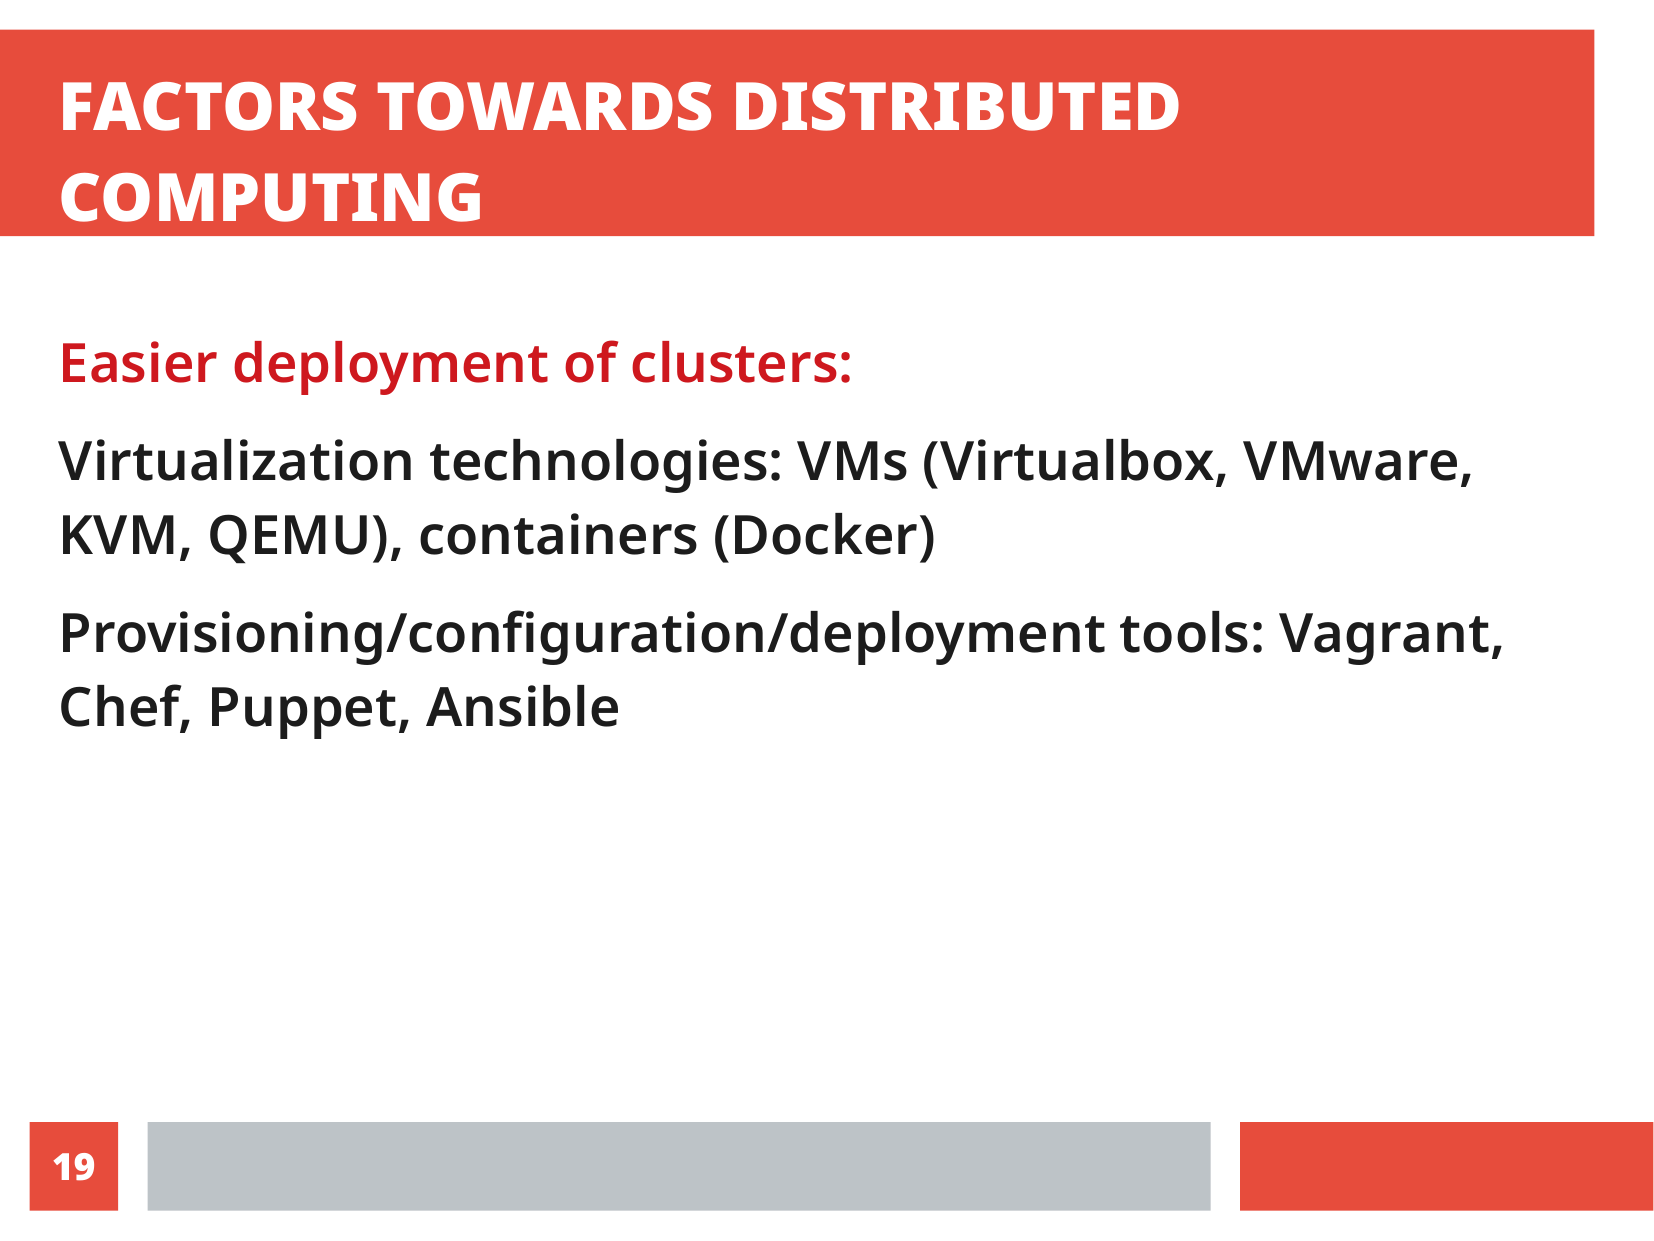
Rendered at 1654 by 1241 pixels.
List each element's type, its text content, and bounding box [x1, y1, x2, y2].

title FACTORS TOWARDS DISTRIBUTED COMPUTING [59, 59, 1595, 207]
list Easier deployment of clusters: Virtualization technologies: VMs (Virtualbox, VMware, KVM, QEMU), containers (Docker) Provisioning/configuration/deployment tools: Vagrant, Chef, Puppet, Ansible [59, 324, 1565, 1093]
